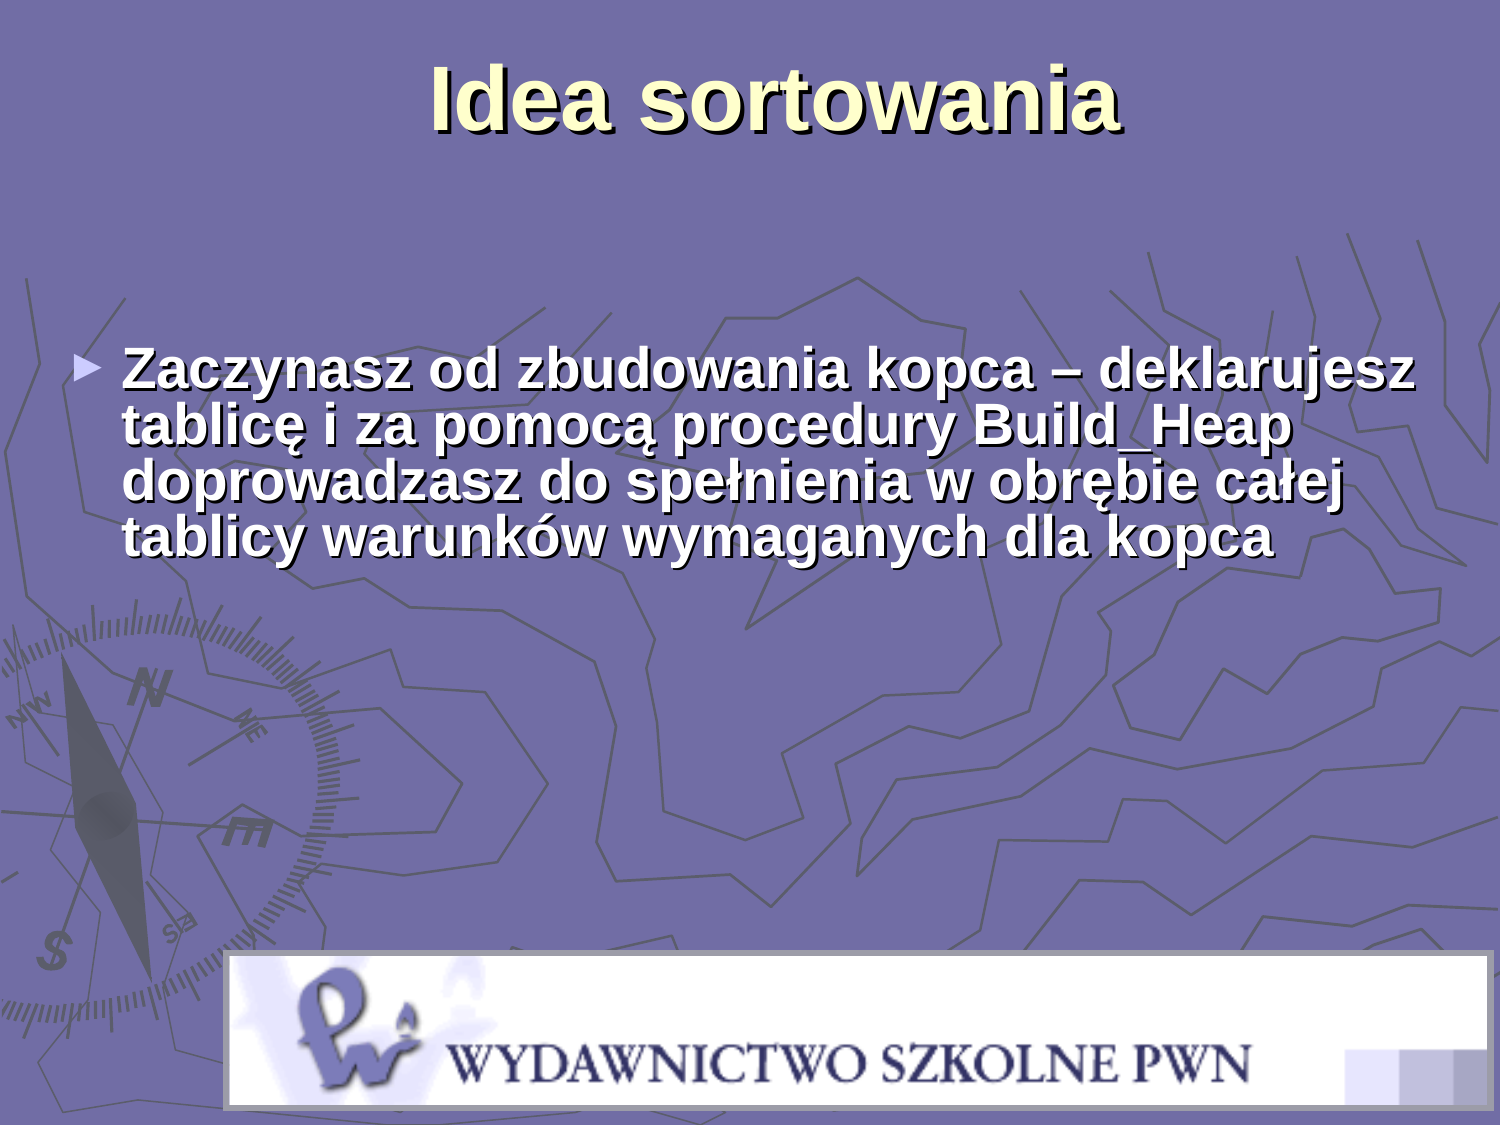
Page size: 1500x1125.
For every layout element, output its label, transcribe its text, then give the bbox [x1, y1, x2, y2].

list Zaczynasz od zbudowania kopca – deklarujesz tablicę i za pomocą procedury Build_Heap doprowadzasz do spełnienia w obrębie całej tablicy warunków wymaganych dla kopca [49, 336, 1500, 738]
picture [229, 956, 1487, 1105]
title Idea sortowania [53, 0, 1497, 188]
